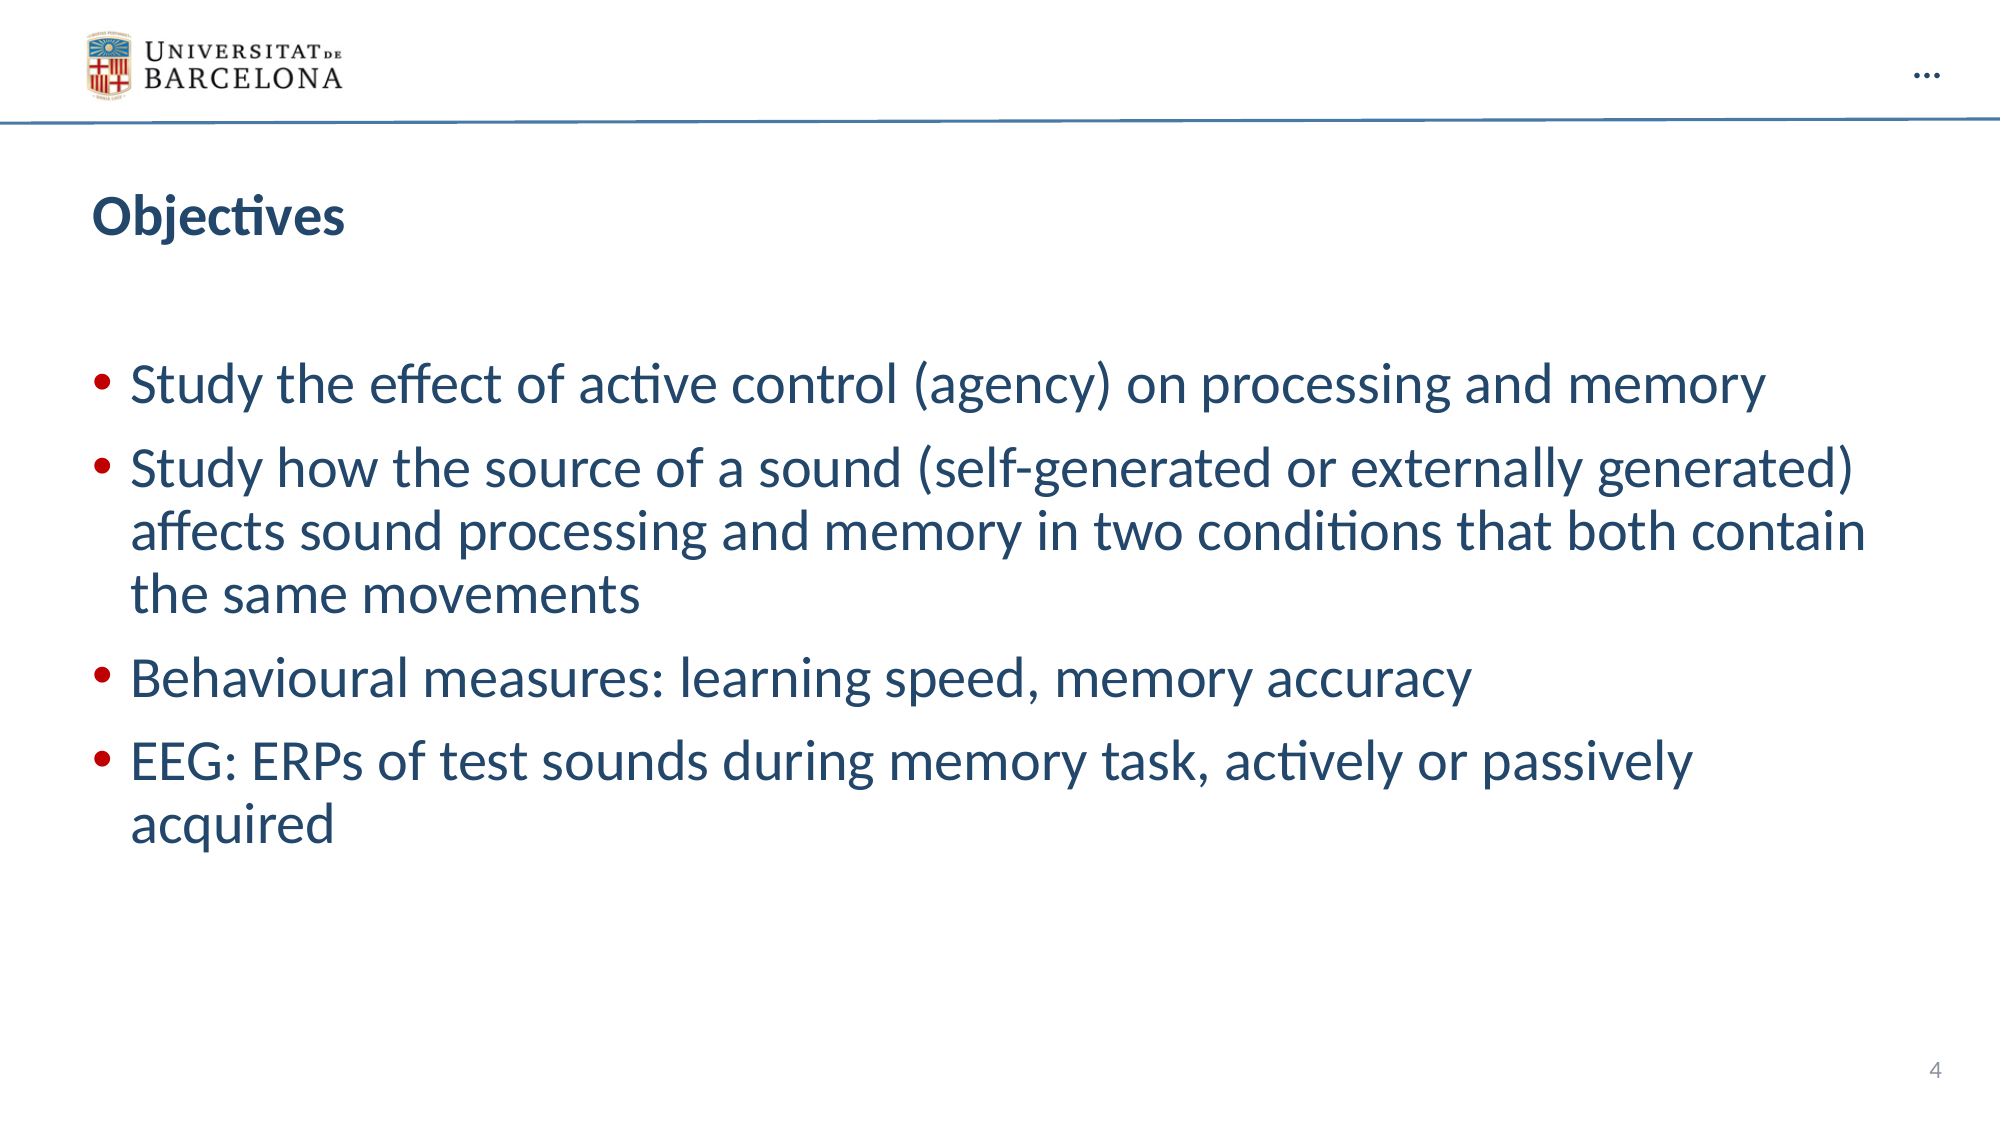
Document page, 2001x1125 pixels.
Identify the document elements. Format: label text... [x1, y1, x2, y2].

slide_number 13 [1507, 1038, 1957, 1099]
picture [77, 23, 353, 109]
list Objectives Study the effect of active control (agency) on processing and memory Study how the source of a sound (self-generated or externally generated) affects sound processing and memory in two conditions that both contain the same movements Behavioural measures: learning speed, memory accuracy EEG: ERPs of test sounds during memory task, actively or passively acquired [77, 178, 1891, 1014]
title ... [673, 29, 1957, 103]
